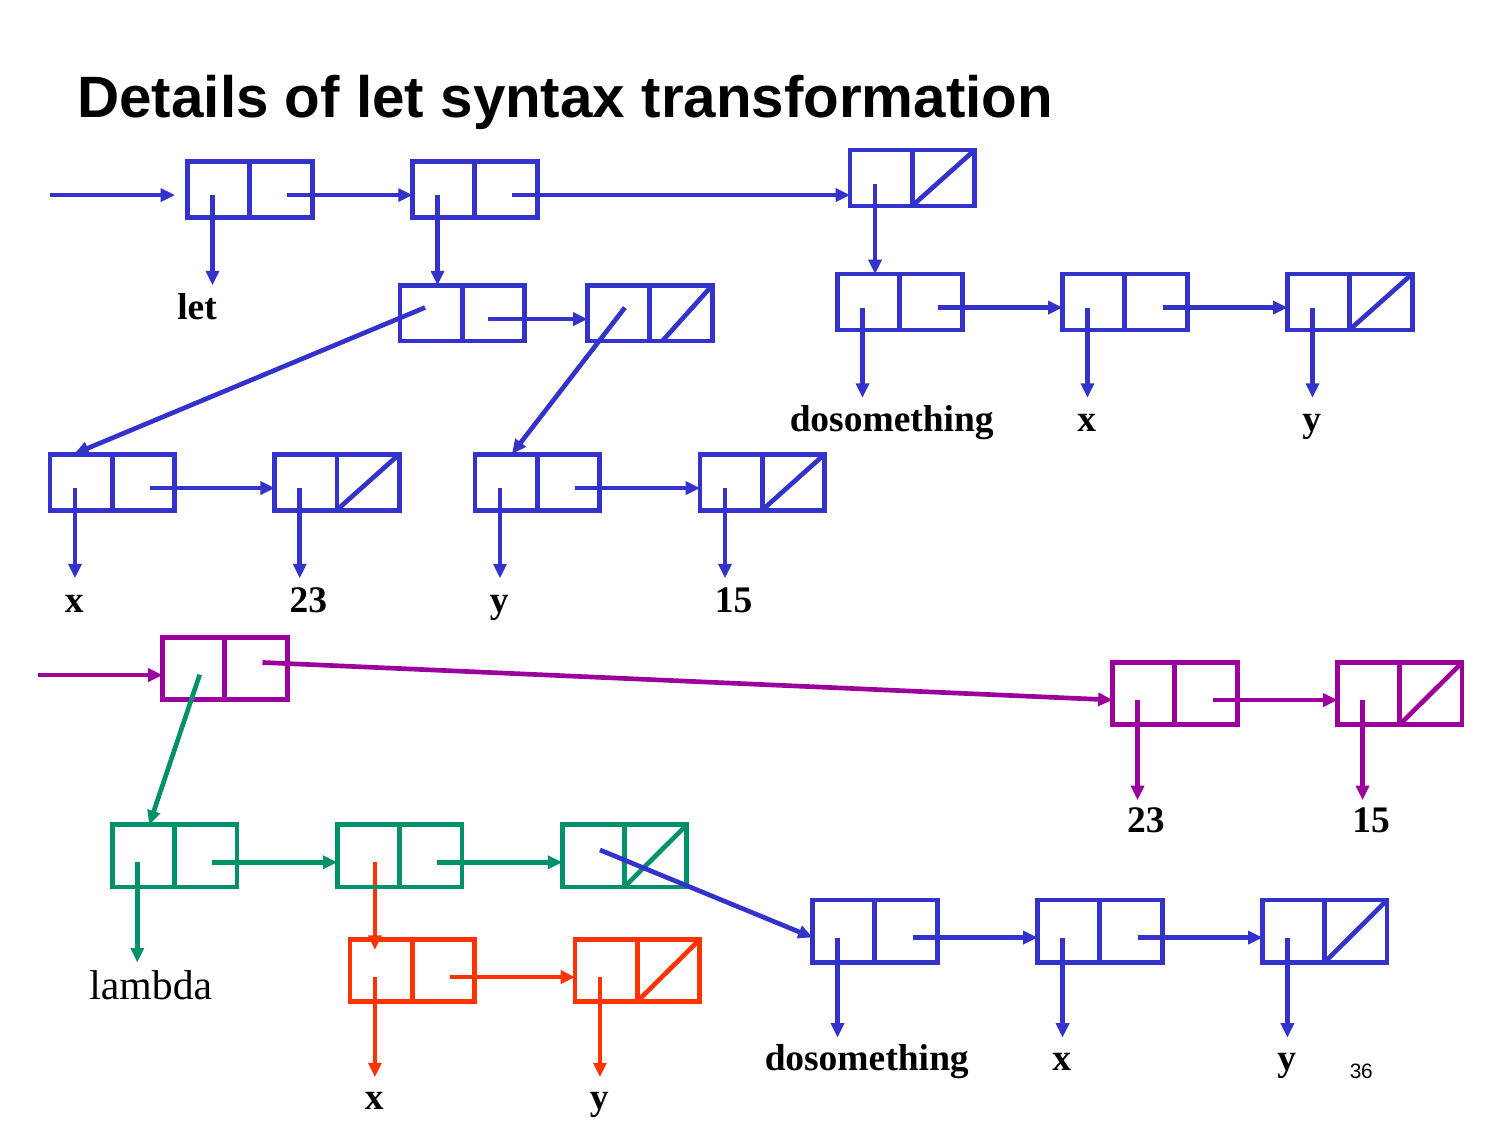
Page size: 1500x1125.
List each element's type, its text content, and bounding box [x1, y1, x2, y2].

text_box x [1062, 386, 1125, 448]
text_box x [1037, 1024, 1100, 1086]
text_box lambda [74, 949, 300, 1016]
text_box x [350, 1064, 413, 1125]
text_box 15 [1337, 787, 1413, 848]
text_box dosomething [774, 386, 1013, 448]
text_box Details of let syntax transformation [62, 24, 1338, 163]
text_box y [474, 566, 538, 628]
text_box 15 [699, 566, 775, 628]
text_box 23 [274, 566, 350, 628]
text_box y [574, 1064, 650, 1125]
text_box y [1287, 386, 1363, 448]
text_box dosomething [749, 1024, 988, 1086]
text_box 23 [1112, 787, 1213, 848]
text_box x [49, 566, 113, 628]
text_box <number> [1025, 1049, 1388, 1101]
text_box let [162, 274, 363, 335]
text_box y [1262, 1024, 1338, 1086]
